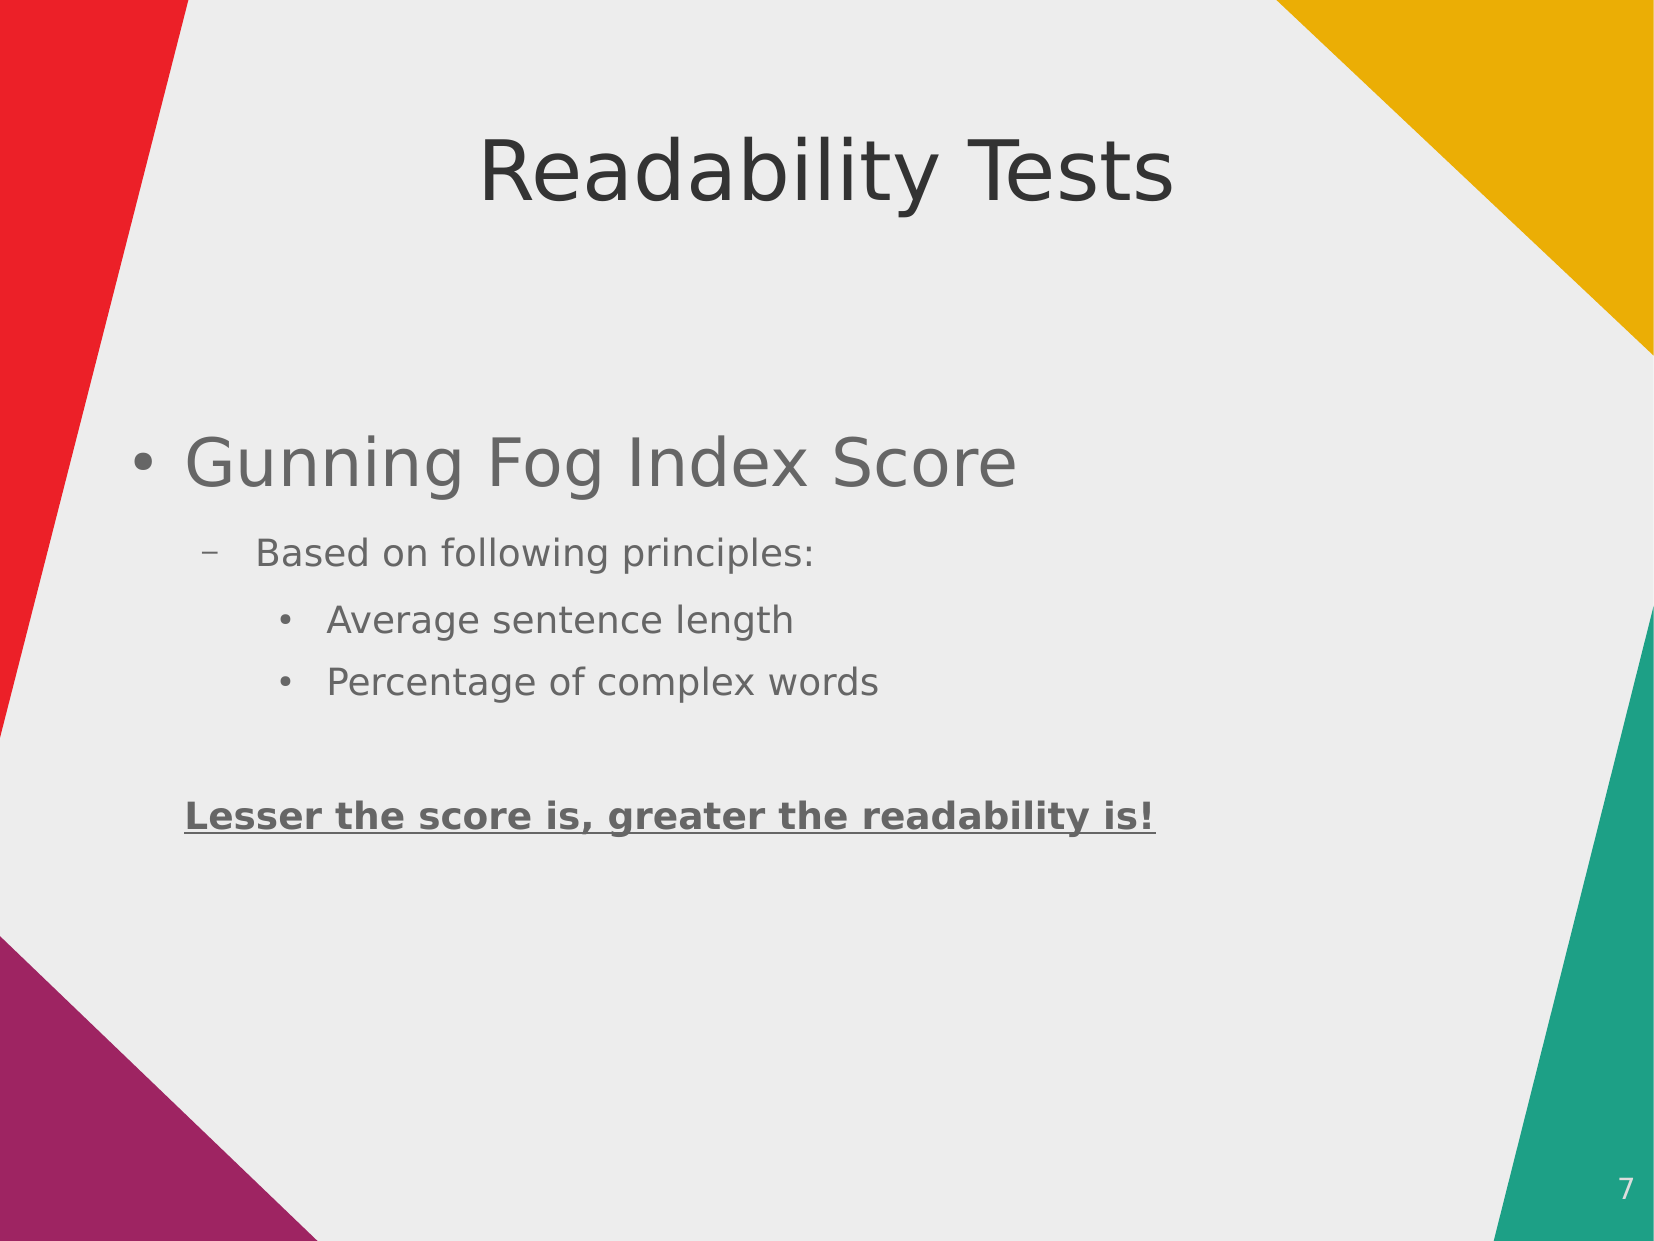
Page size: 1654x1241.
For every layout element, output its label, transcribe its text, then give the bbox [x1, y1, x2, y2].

title Readability Tests [114, 73, 1539, 266]
list Gunning Fog Index Score Based on following principles: Average sentence length Percentage of complex words Lesser the score is, greater the readability is! [113, 266, 1607, 997]
